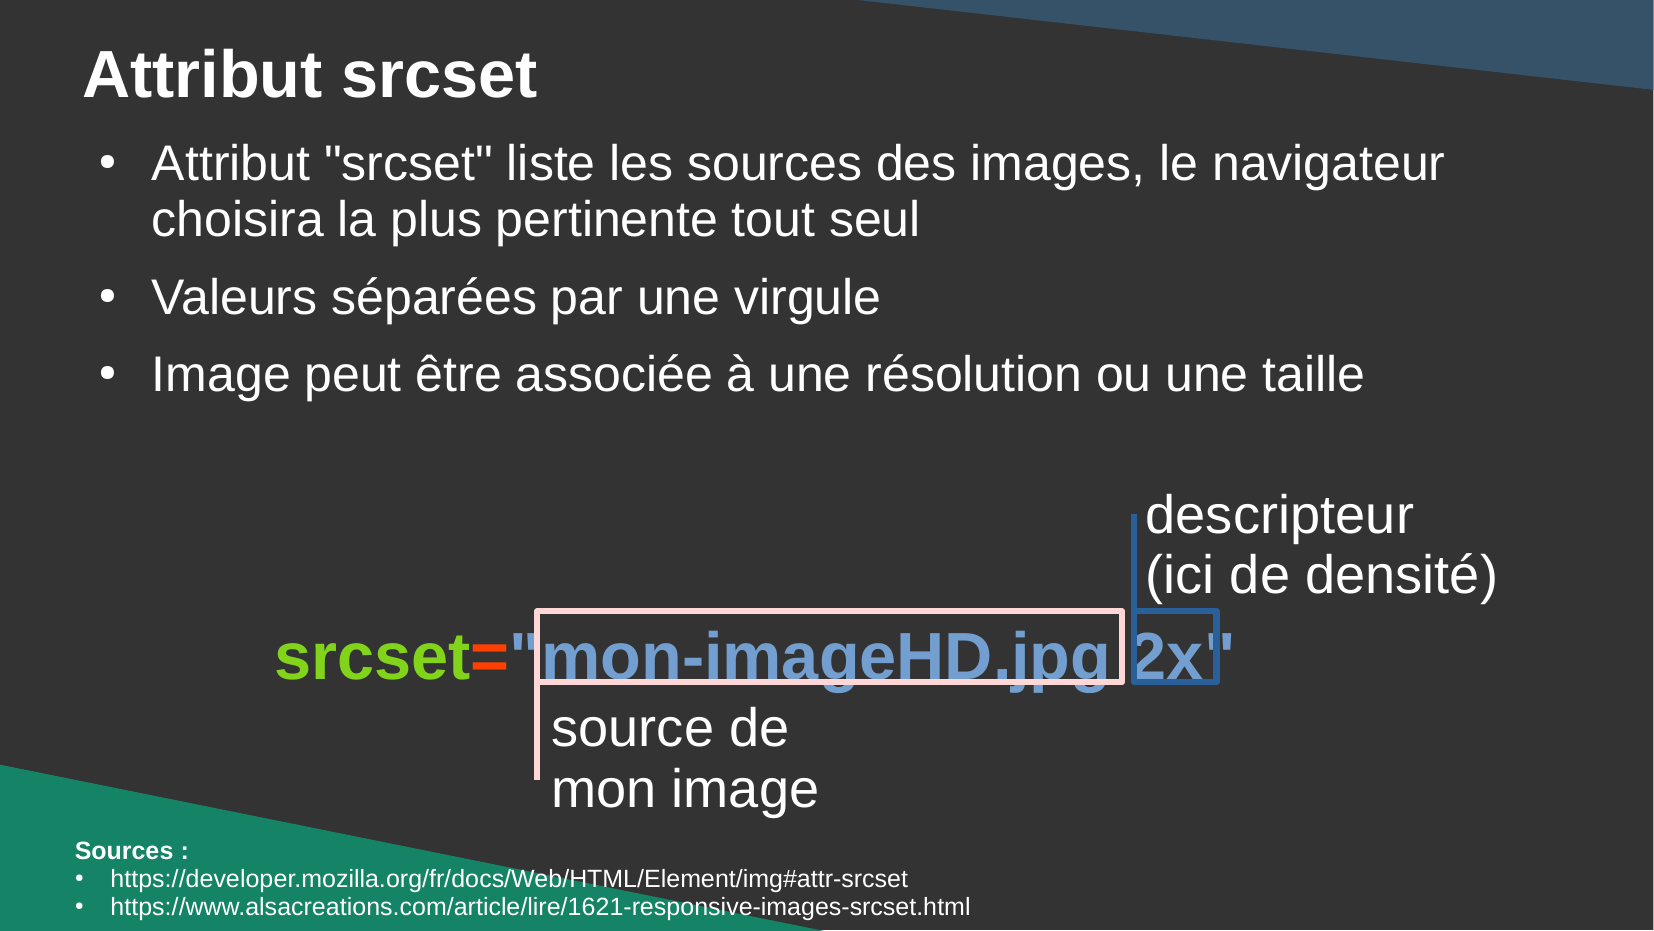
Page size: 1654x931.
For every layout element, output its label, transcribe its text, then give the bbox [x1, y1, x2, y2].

text_box [0, 764, 319, 931]
title descripteur (ici de densité) [1145, 484, 1548, 606]
title source de mon image [551, 697, 827, 819]
text_box [857, 0, 1654, 90]
list Attribut "srcset" liste les sources des images, le navigateur choisira la plus pertinente tout seul Valeurs séparées par une virgule Image peut être associée à une résolution ou une taille [80, 135, 1605, 479]
text_box srcset="mon-imageHD.jpg 2x" [1137, 614, 1213, 679]
text_box srcset="mon-imageHD.jpg 2x" [540, 614, 1119, 679]
title Attribut srcset [82, 37, 1571, 122]
text_box srcset="mon-imageHD.jpg 2x" [540, 611, 1264, 701]
text_box Sources : https://developer.mozilla.org/fr/docs/Web/HTML/Element/img#attr-srcset https://www.alsacreations.com/article/lire/1621-responsive-images-srcset.html [60, 829, 1546, 931]
text_box srcset="mon-imageHD.jpg 2x" [259, 611, 534, 701]
